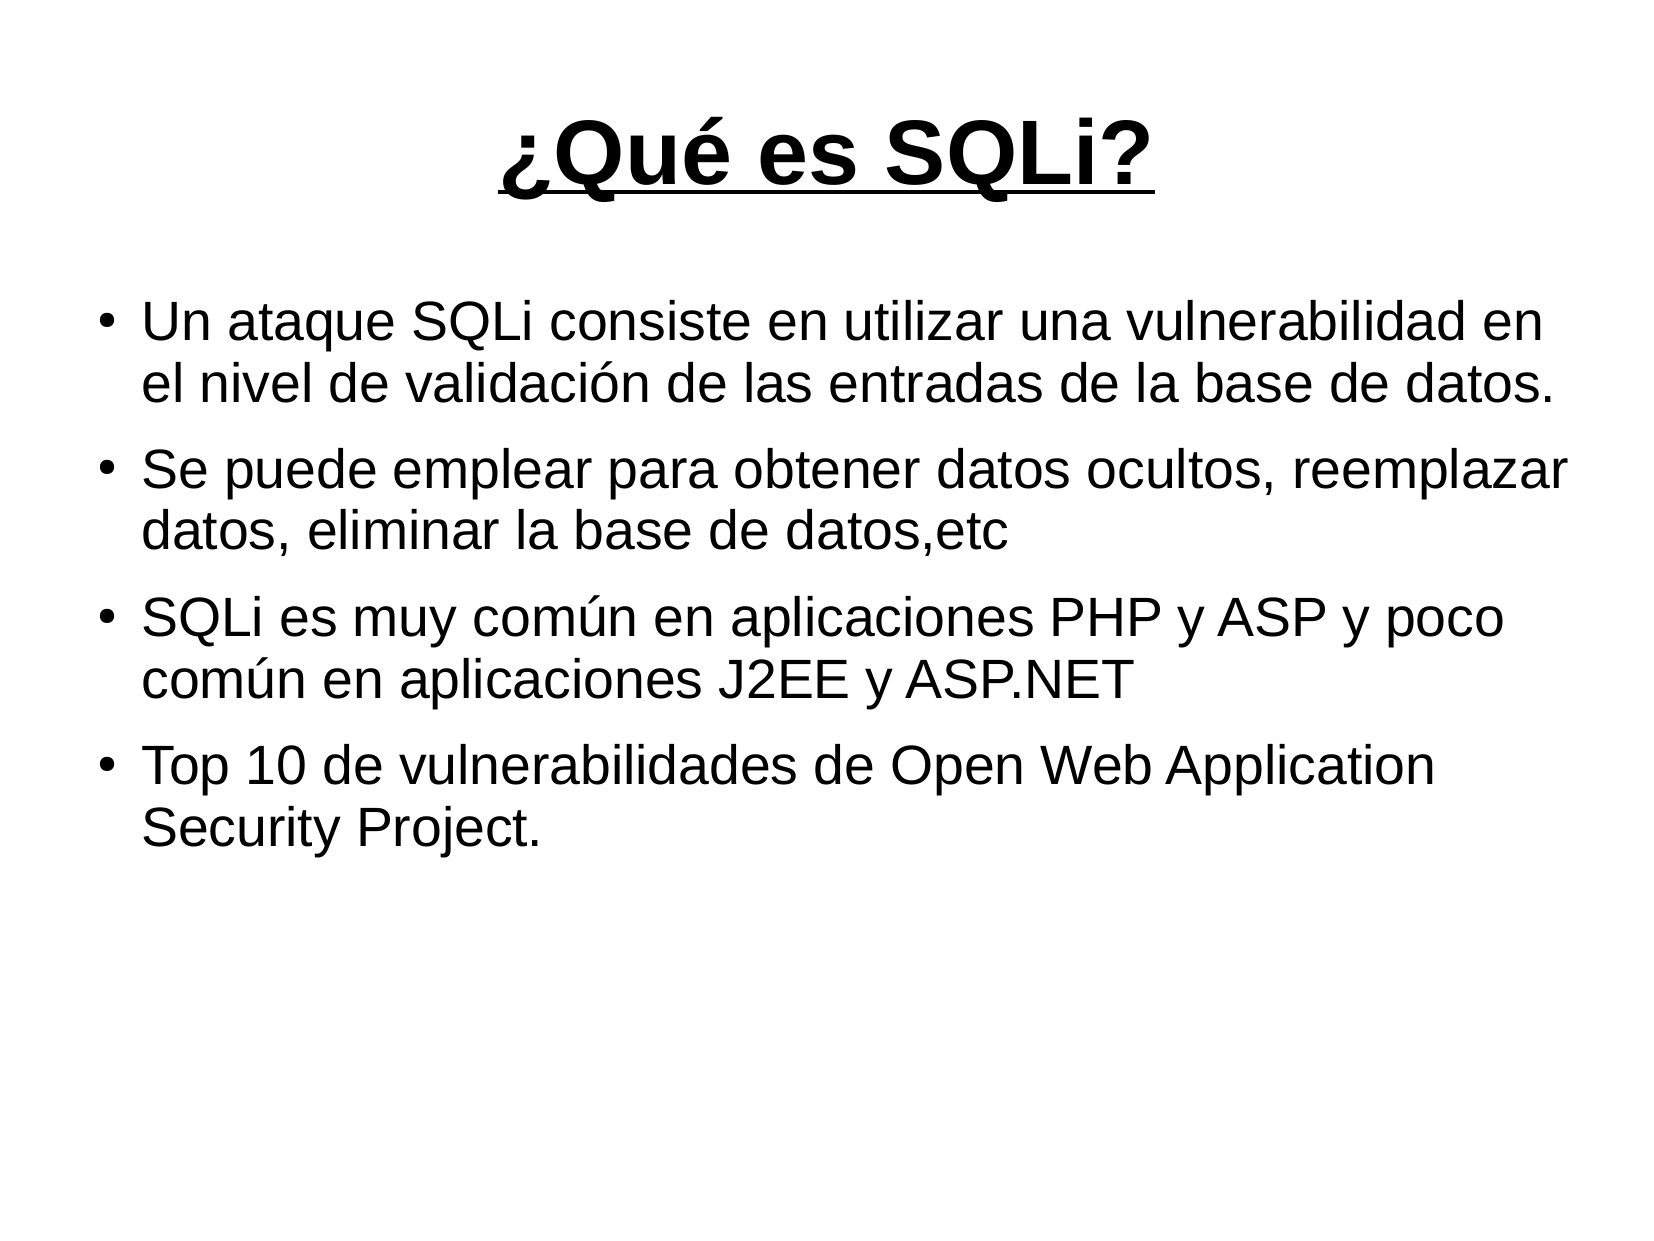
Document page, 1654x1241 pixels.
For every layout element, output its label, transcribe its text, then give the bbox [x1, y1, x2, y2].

title ¿Qué es SQLi? [82, 49, 1571, 257]
list Un ataque SQLi consiste en utilizar una vulnerabilidad en el nivel de validación de las entradas de la base de datos. Se puede emplear para obtener datos ocultos, reemplazar datos, eliminar la base de datos,etc SQLi es muy común en aplicaciones PHP y ASP y poco común en aplicaciones J2EE y ASP.NET Top 10 de vulnerabilidades de Open Web Application Security Project. [82, 290, 1571, 1010]
